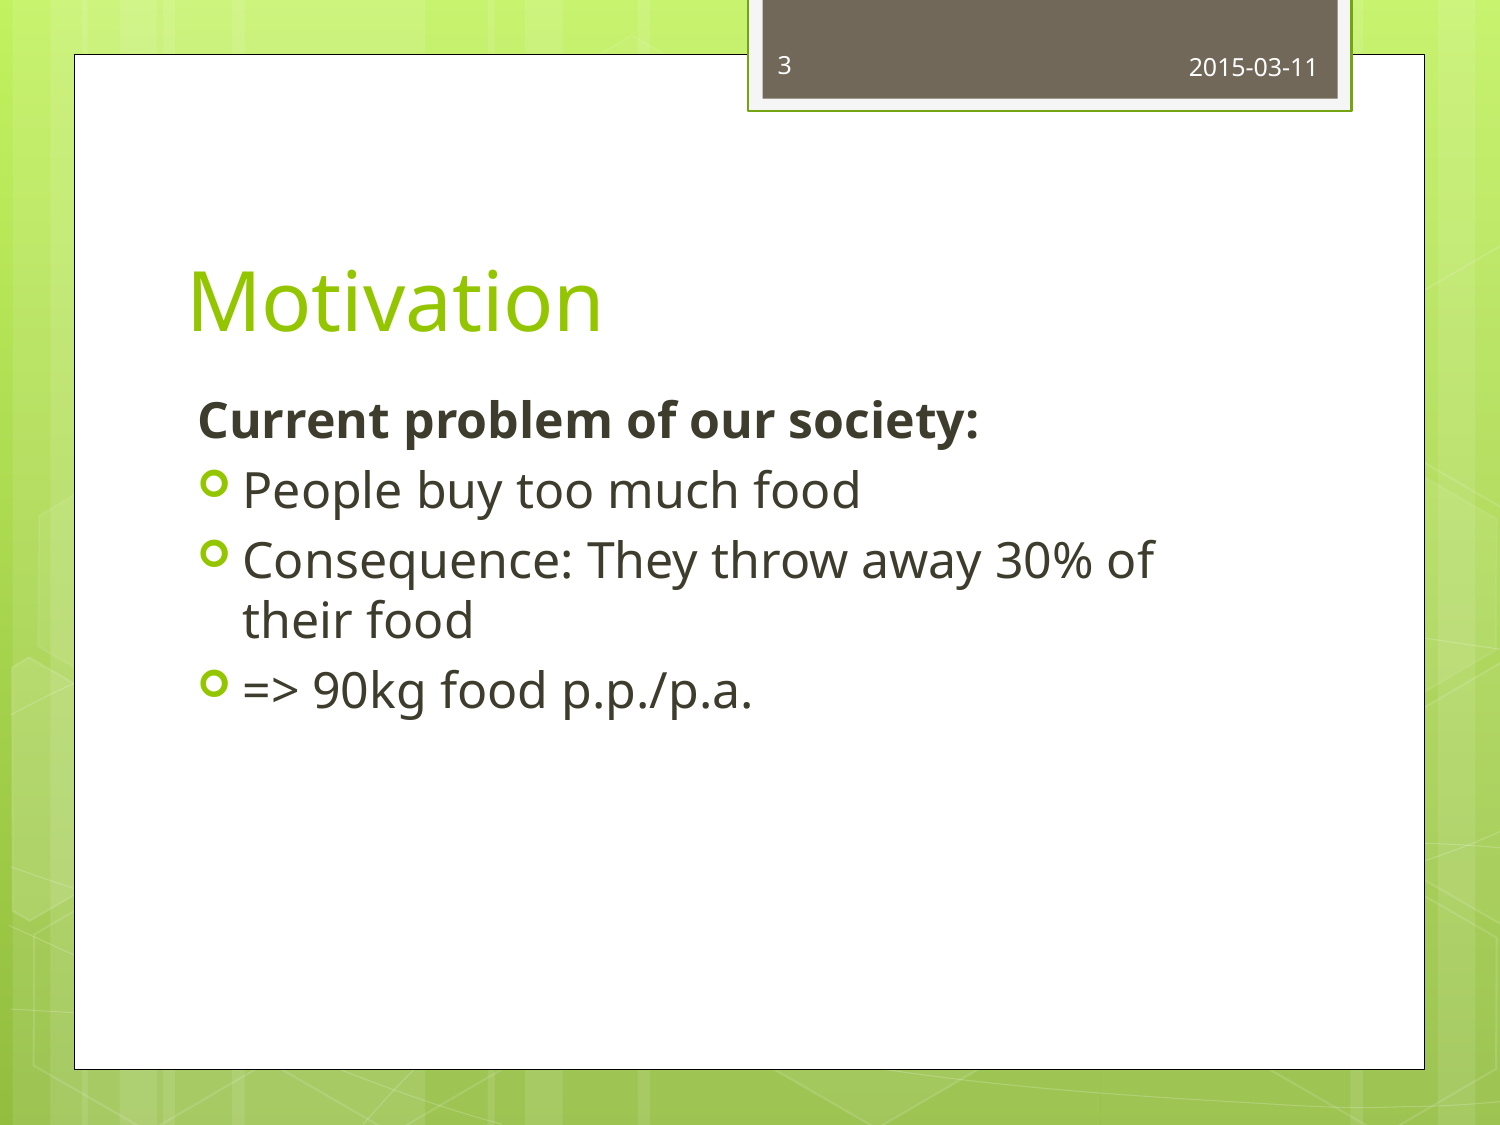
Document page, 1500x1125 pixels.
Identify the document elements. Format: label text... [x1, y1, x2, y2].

list Current problem of our society: People buy too much food Consequence: They throw away 30% of their food => 90kg food p.p./p.a. [171, 381, 1283, 957]
slide_number <number> [762, 36, 982, 97]
title Motivation [171, 168, 1324, 357]
slide_number 2015-03-11 [983, 36, 1334, 97]
